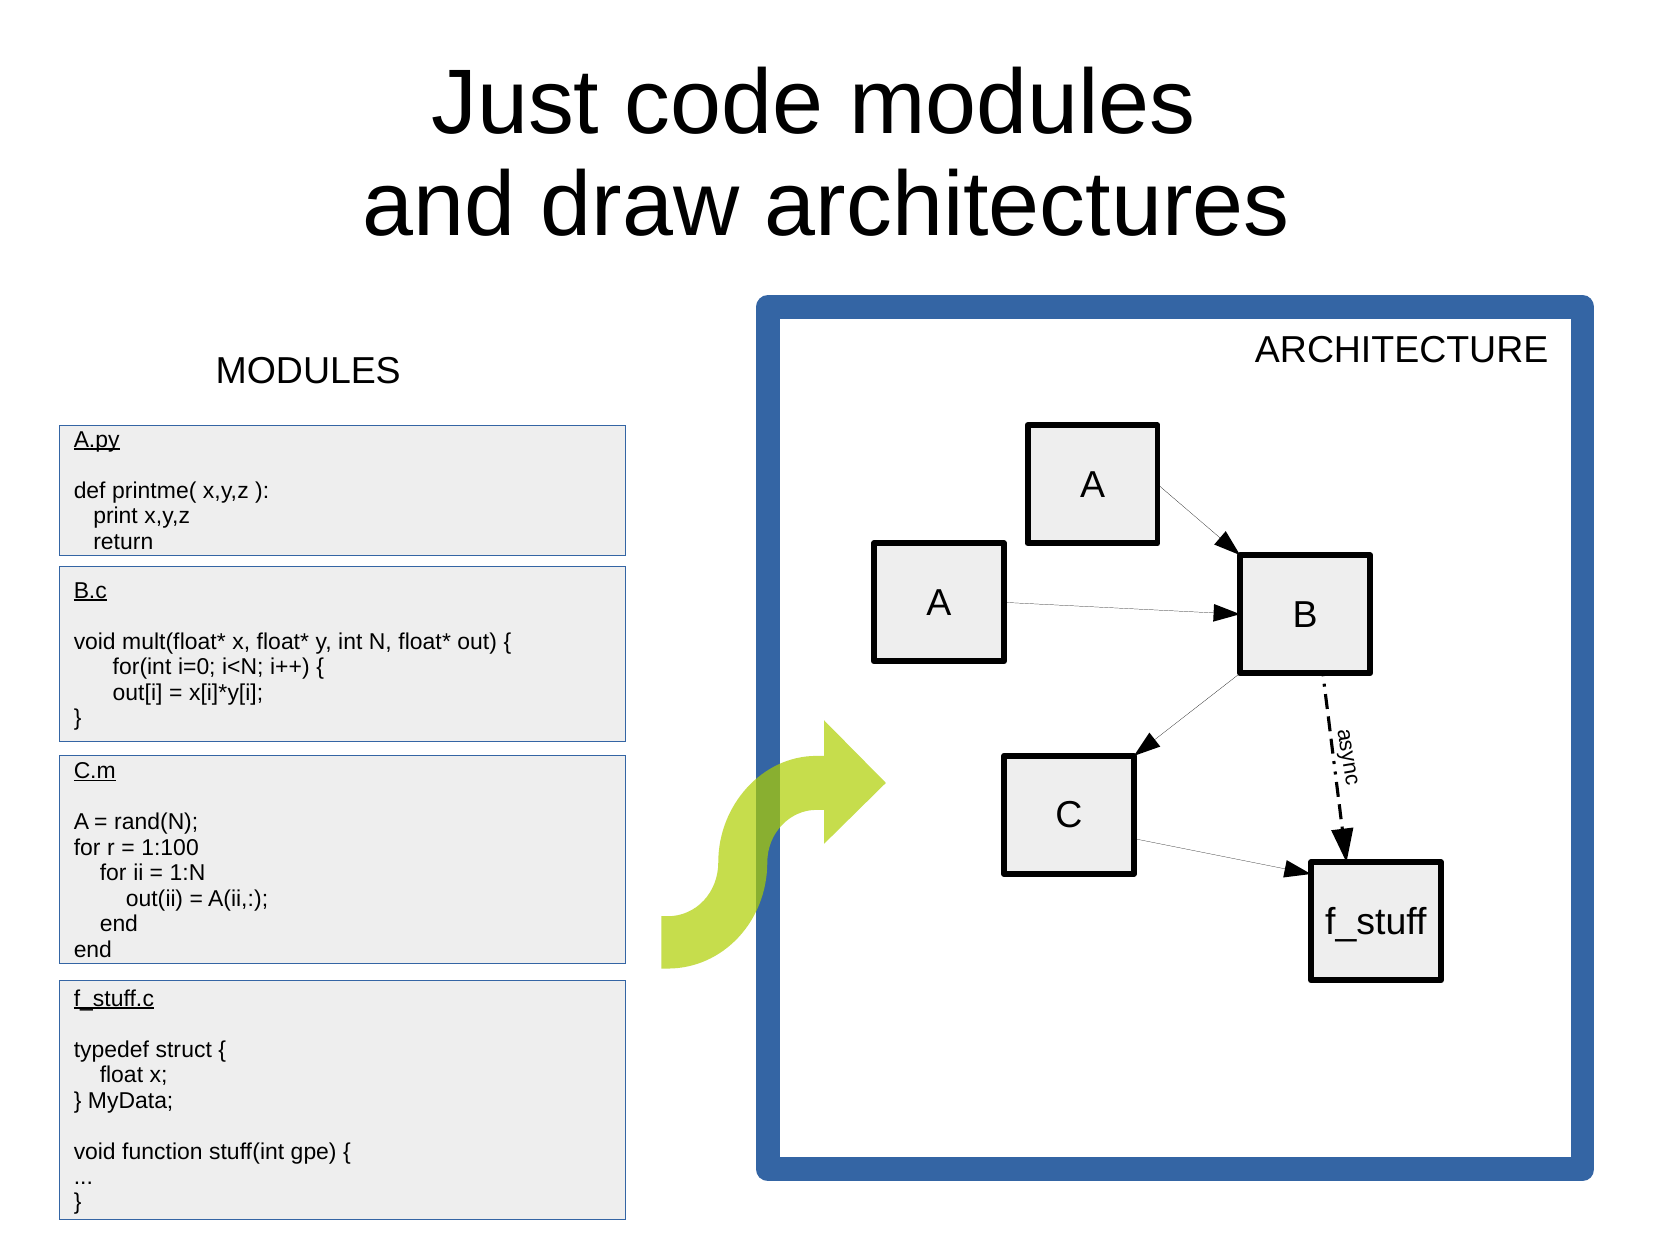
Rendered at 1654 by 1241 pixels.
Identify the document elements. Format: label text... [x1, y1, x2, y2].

text_box f_stuff.c typedef struct { float x; } MyData; void function stuff(int gpe) { ... } [59, 980, 626, 1220]
text_box A [874, 543, 1004, 662]
text_box f_stuff [1311, 862, 1441, 981]
text_box [661, 307, 1583, 1170]
text_box C [1003, 755, 1134, 875]
text_box A.py def printme( x,y,z ): print x,y,z return [59, 425, 626, 556]
text_box A [1027, 425, 1158, 544]
text_box ARCHITECTURE [1240, 321, 1564, 378]
text_box C.m A = rand(N); for r = 1:100 for ii = 1:N out(ii) = A(ii,:); end end [59, 755, 626, 964]
title Just code modules and draw architectures [82, 49, 1571, 257]
text_box B [1240, 555, 1371, 674]
text_box async [1322, 711, 1376, 804]
text_box MODULES [200, 342, 416, 400]
text_box B.c void mult(float* x, float* y, int N, float* out) { for(int i=0; i<N; i++) { out[i] = x[i]*y[i]; } [59, 566, 626, 742]
